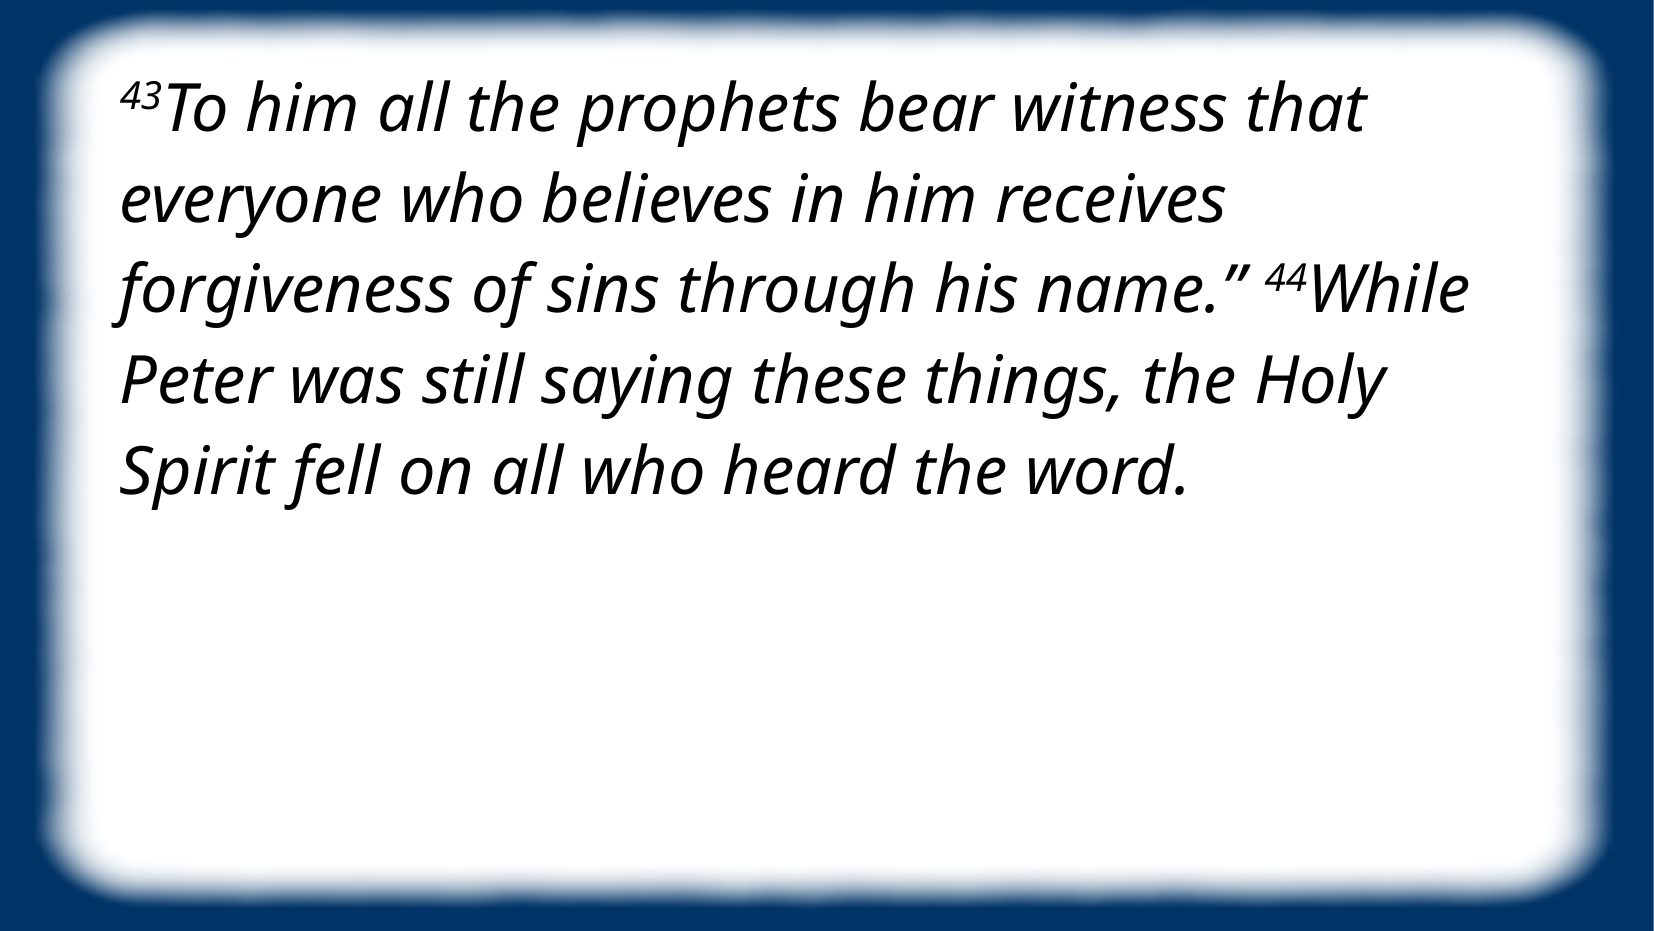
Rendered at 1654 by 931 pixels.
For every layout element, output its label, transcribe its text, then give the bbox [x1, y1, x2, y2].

text_box 43To him all the prophets bear witness that everyone who believes in him receives forgiveness of sins through his name.” 44While Peter was still saying these things, the Holy Spirit fell on all who heard the word. [105, 52, 1546, 512]
picture [0, 0, 1654, 931]
